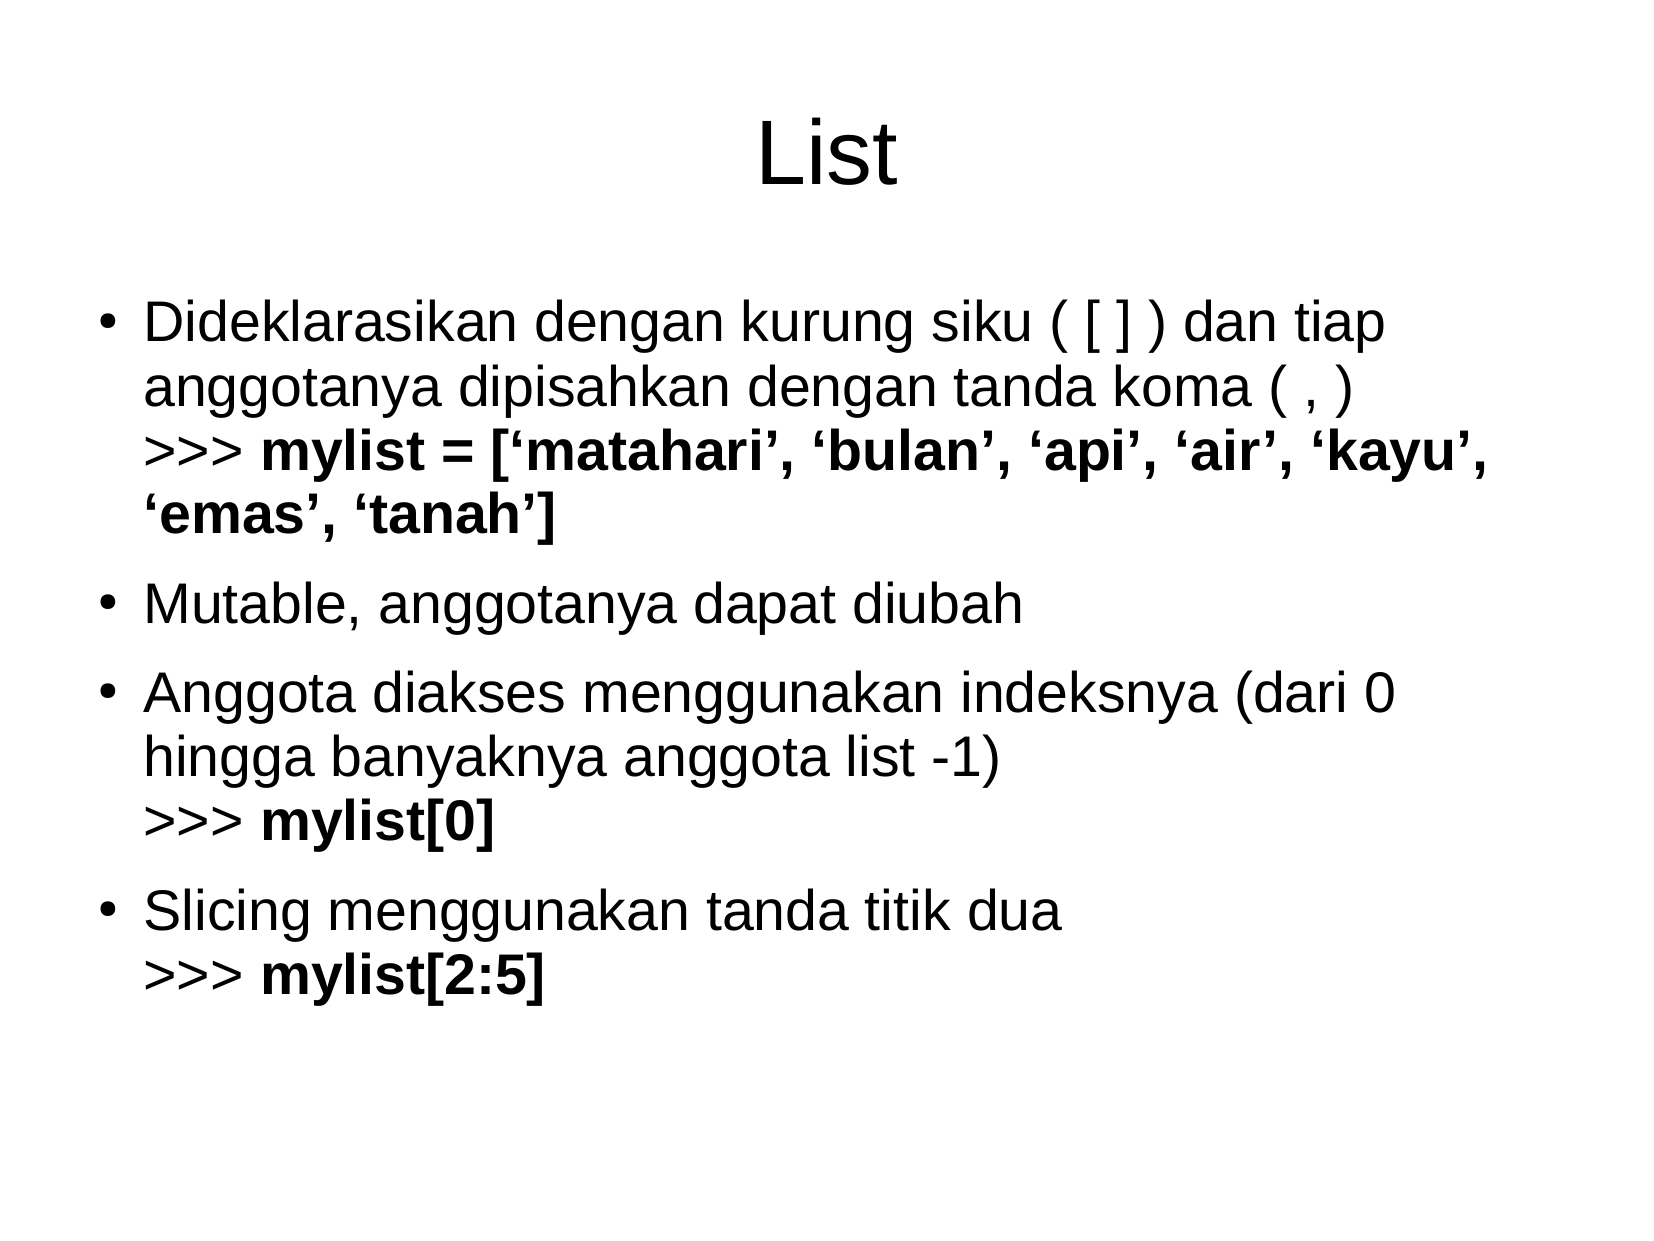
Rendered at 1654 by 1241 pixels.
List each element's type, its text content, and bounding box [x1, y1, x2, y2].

list Dideklarasikan dengan kurung siku ( [ ] ) dan tiap anggotanya dipisahkan dengan tanda koma ( , ) >>> mylist = [‘matahari’, ‘bulan’, ‘api’, ‘air’, ‘kayu’, ‘emas’, ‘tanah’] Mutable, anggotanya dapat diubah Anggota diakses menggunakan indeksnya (dari 0 hingga banyaknya anggota list -1) >>> mylist[0] Slicing menggunakan tanda titik dua >>> mylist[2:5] [82, 290, 1571, 1010]
title List [82, 49, 1571, 257]
